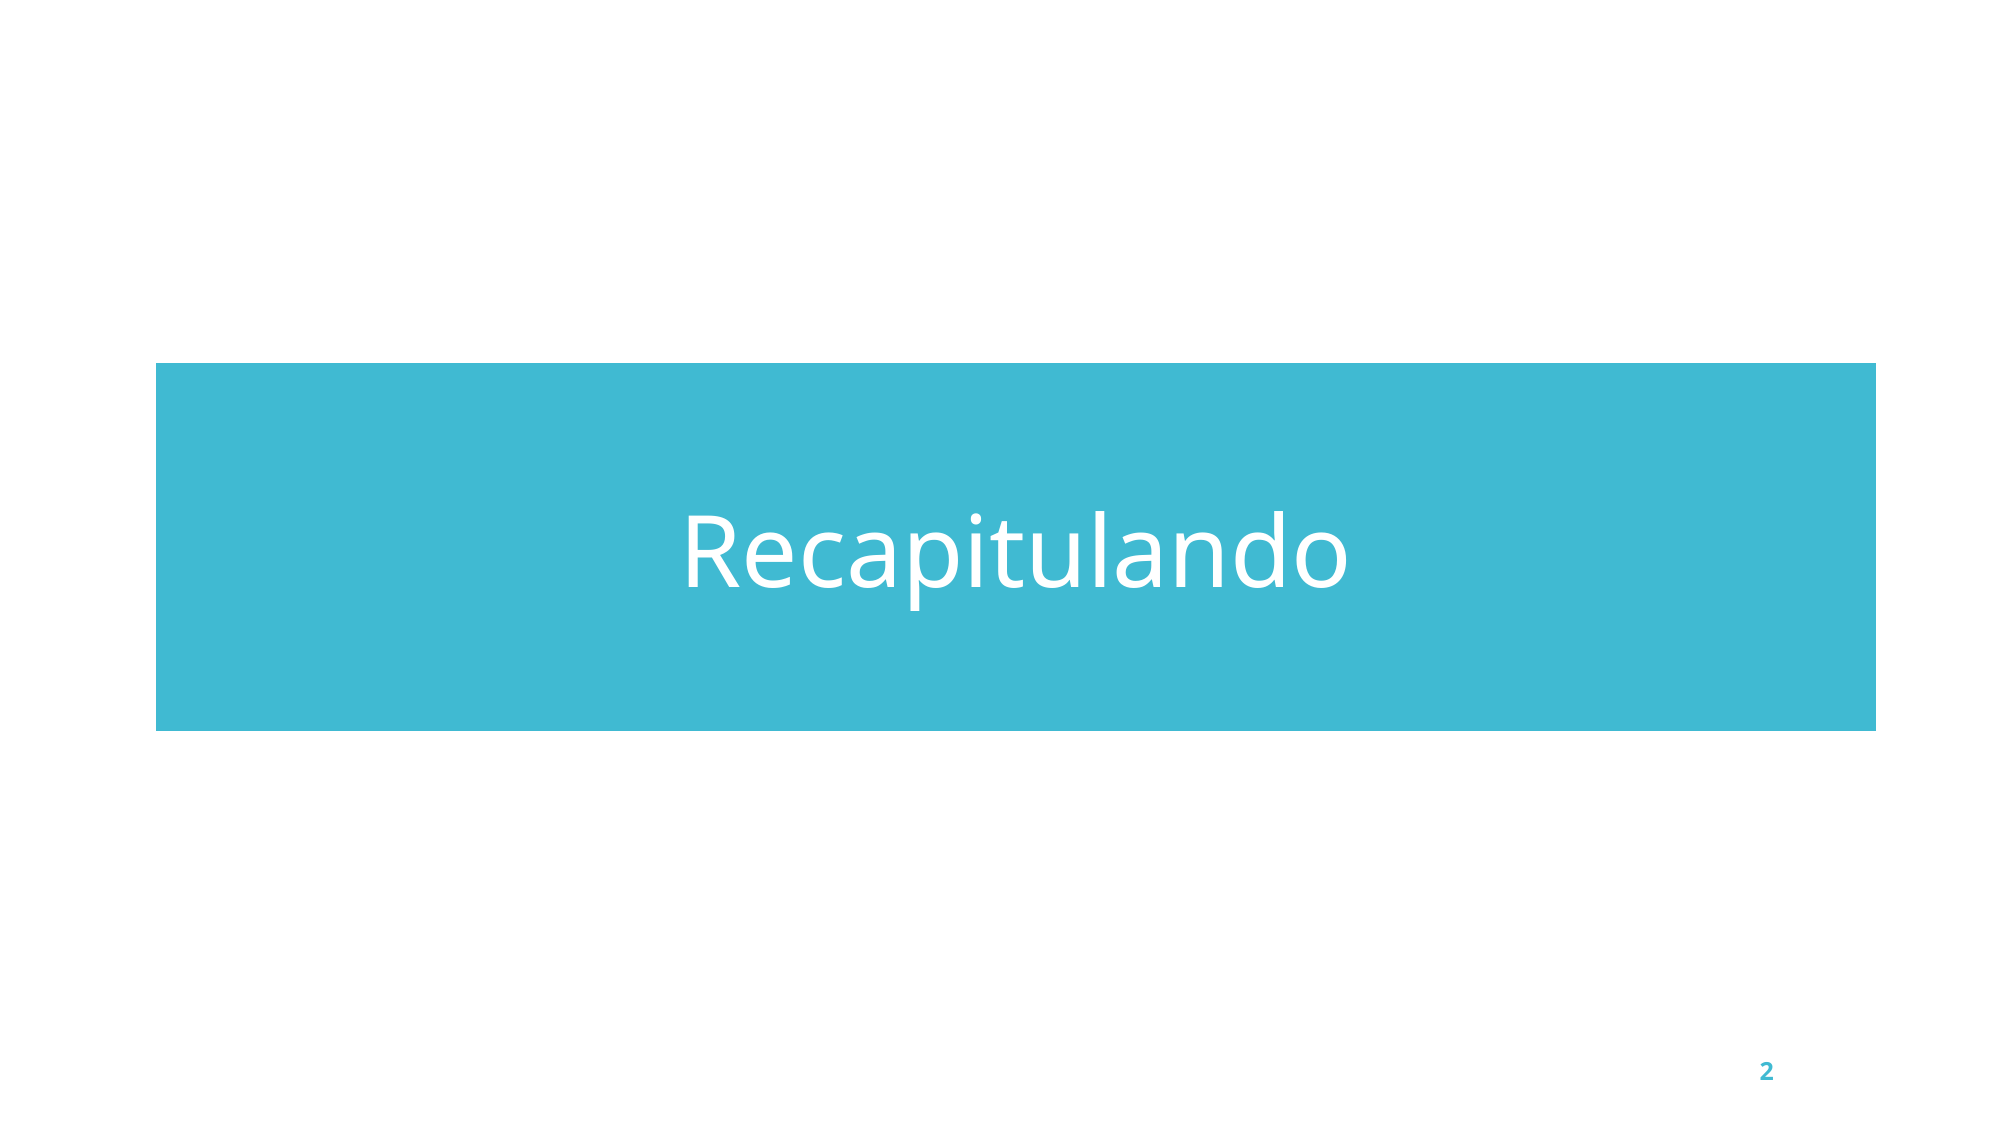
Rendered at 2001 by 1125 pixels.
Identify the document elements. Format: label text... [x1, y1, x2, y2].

text_box [1744, 1042, 1996, 1103]
text_box Recapitulando [156, 363, 1876, 731]
